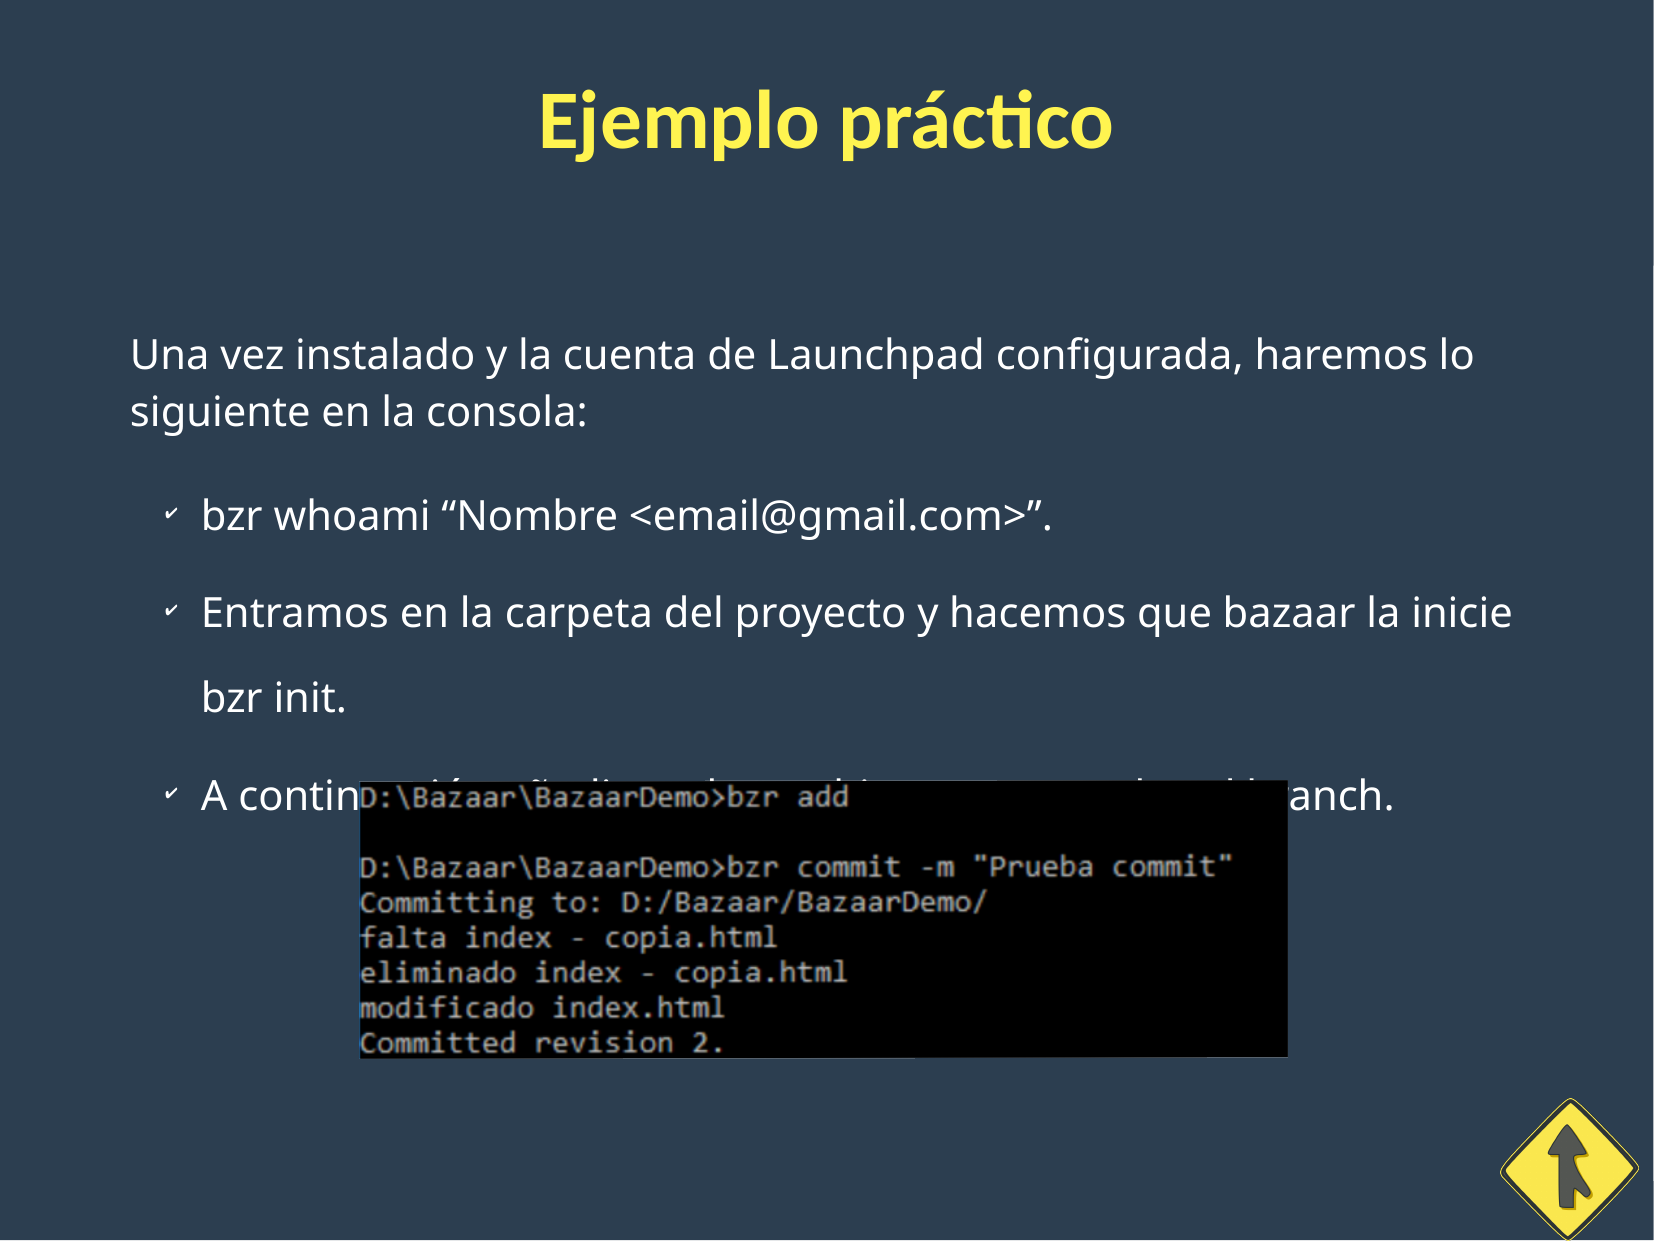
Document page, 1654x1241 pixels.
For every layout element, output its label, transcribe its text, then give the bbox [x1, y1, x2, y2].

picture [358, 779, 1288, 1059]
list Una vez instalado y la cuenta de Launchpad configurada, haremos lo siguiente en la consola: bzr whoami “Nombre <email@gmail.com>”. Entramos en la carpeta del proyecto y hacemos que bazaar la inicie bzr init. A continuación añadimos los archivos y agregarlos al branch. [59, 324, 1524, 1152]
picture [1500, 1098, 1639, 1241]
title Ejemplo práctico [59, 49, 1595, 207]
